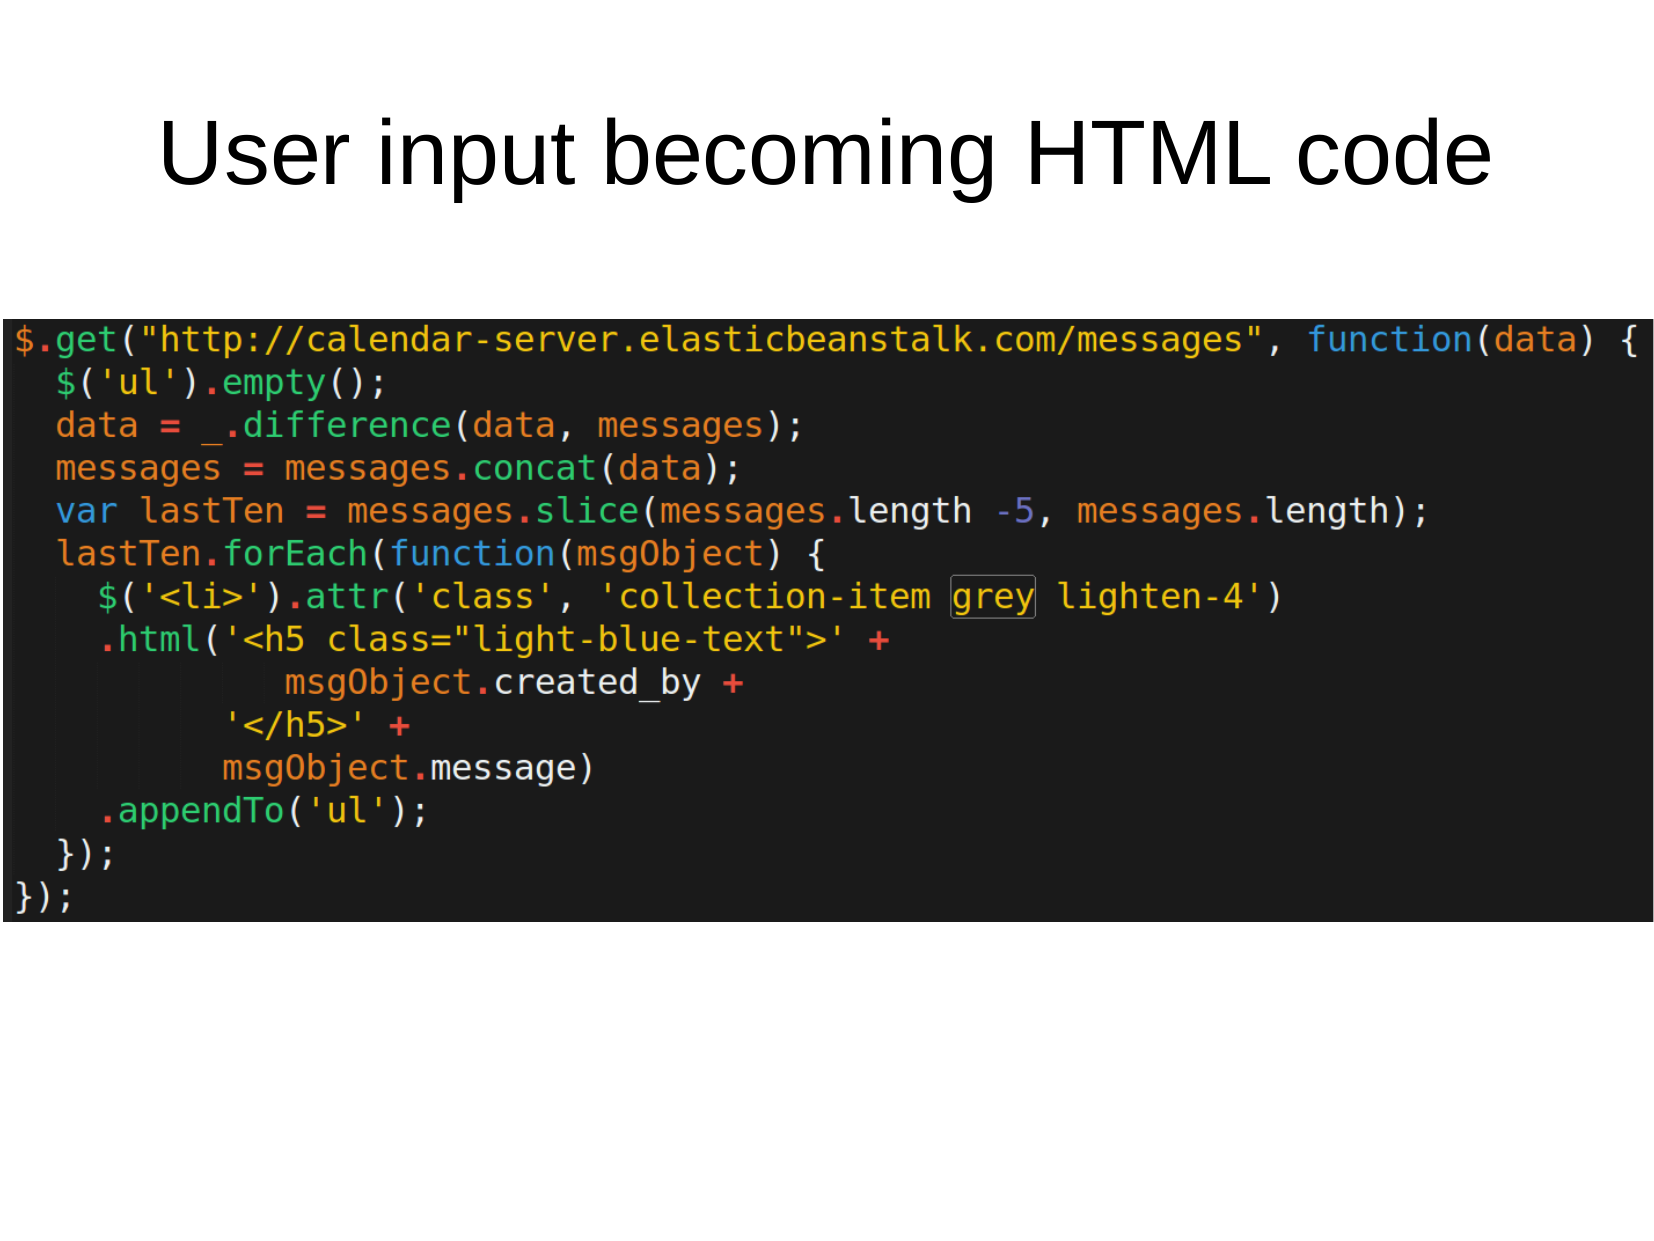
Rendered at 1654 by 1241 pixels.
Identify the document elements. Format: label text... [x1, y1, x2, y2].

picture [3, 319, 1654, 922]
title User input becoming HTML code [82, 49, 1571, 257]
